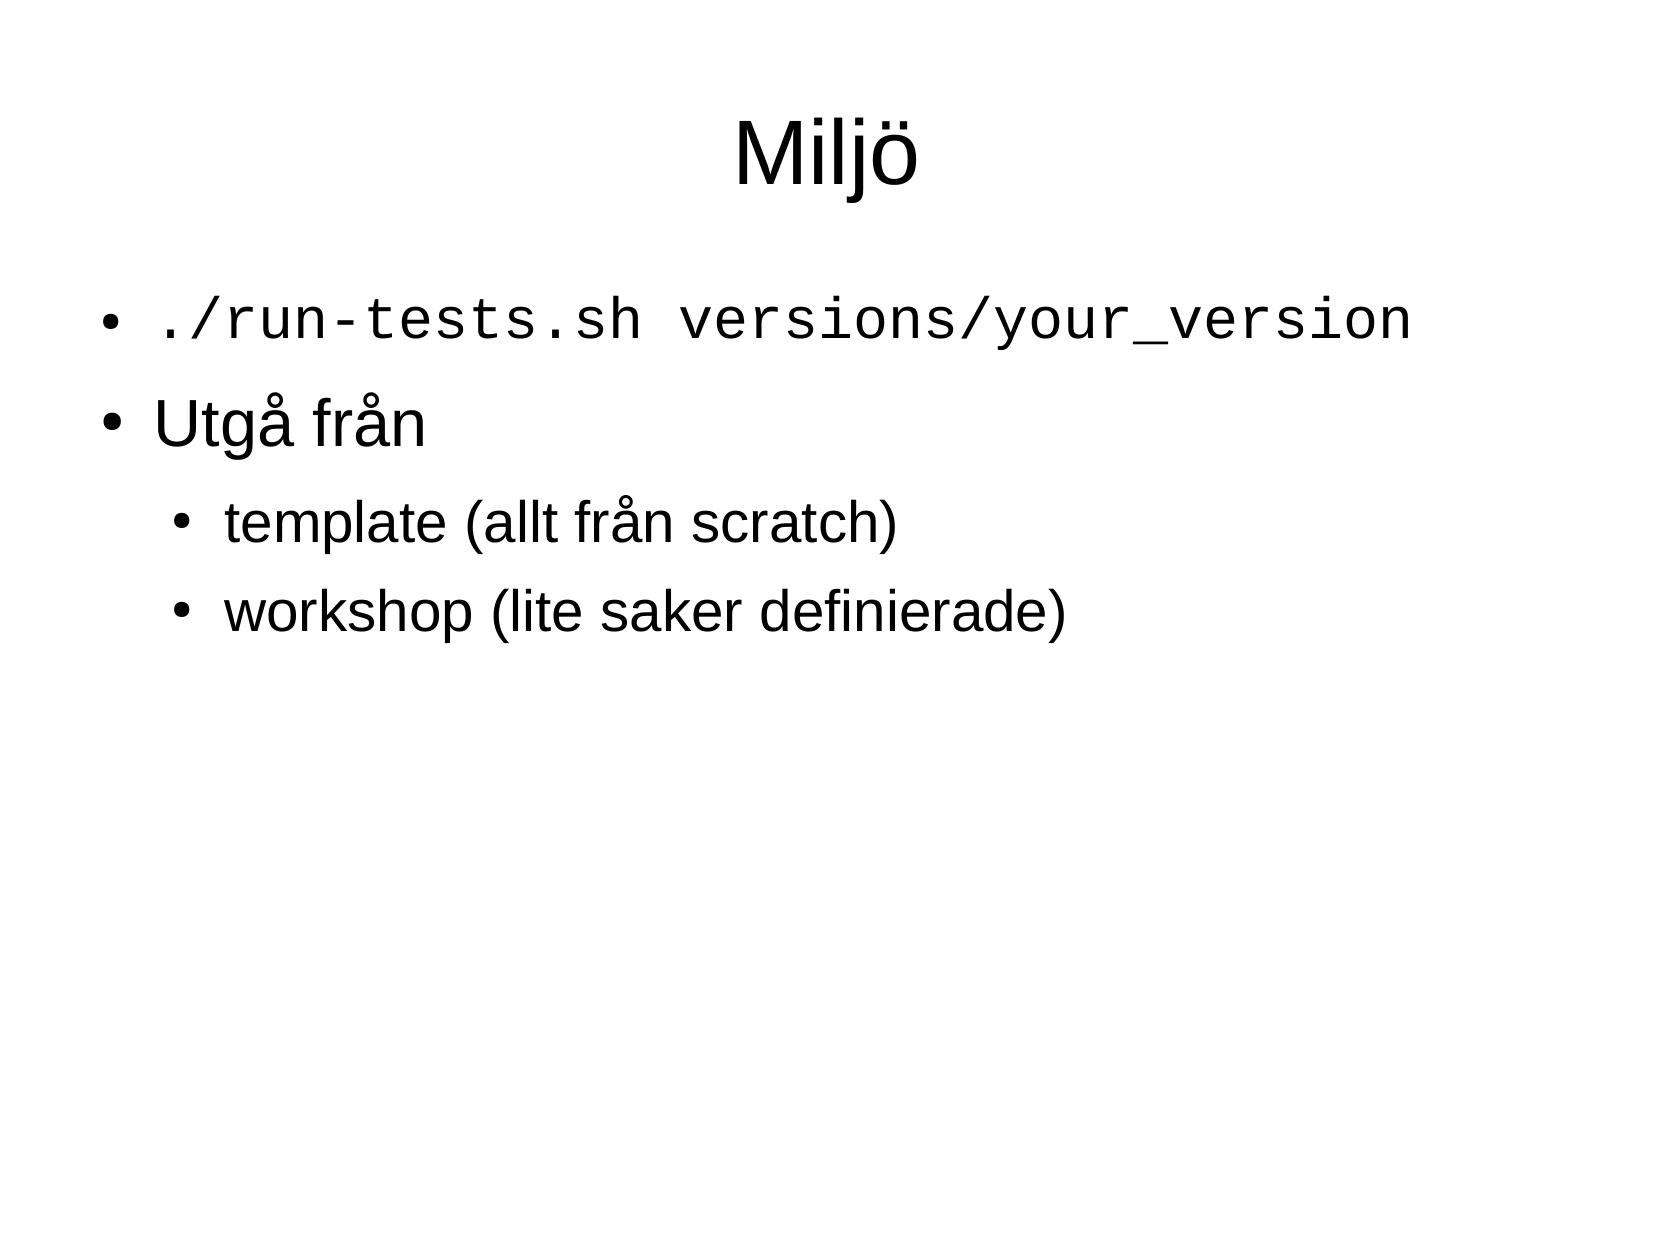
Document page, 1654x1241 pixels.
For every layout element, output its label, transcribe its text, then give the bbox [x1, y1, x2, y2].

title Miljö [82, 49, 1571, 257]
list ./run-tests.sh versions/your_version Utgå från template (allt från scratch) workshop (lite saker definierade) [82, 290, 1571, 1109]
